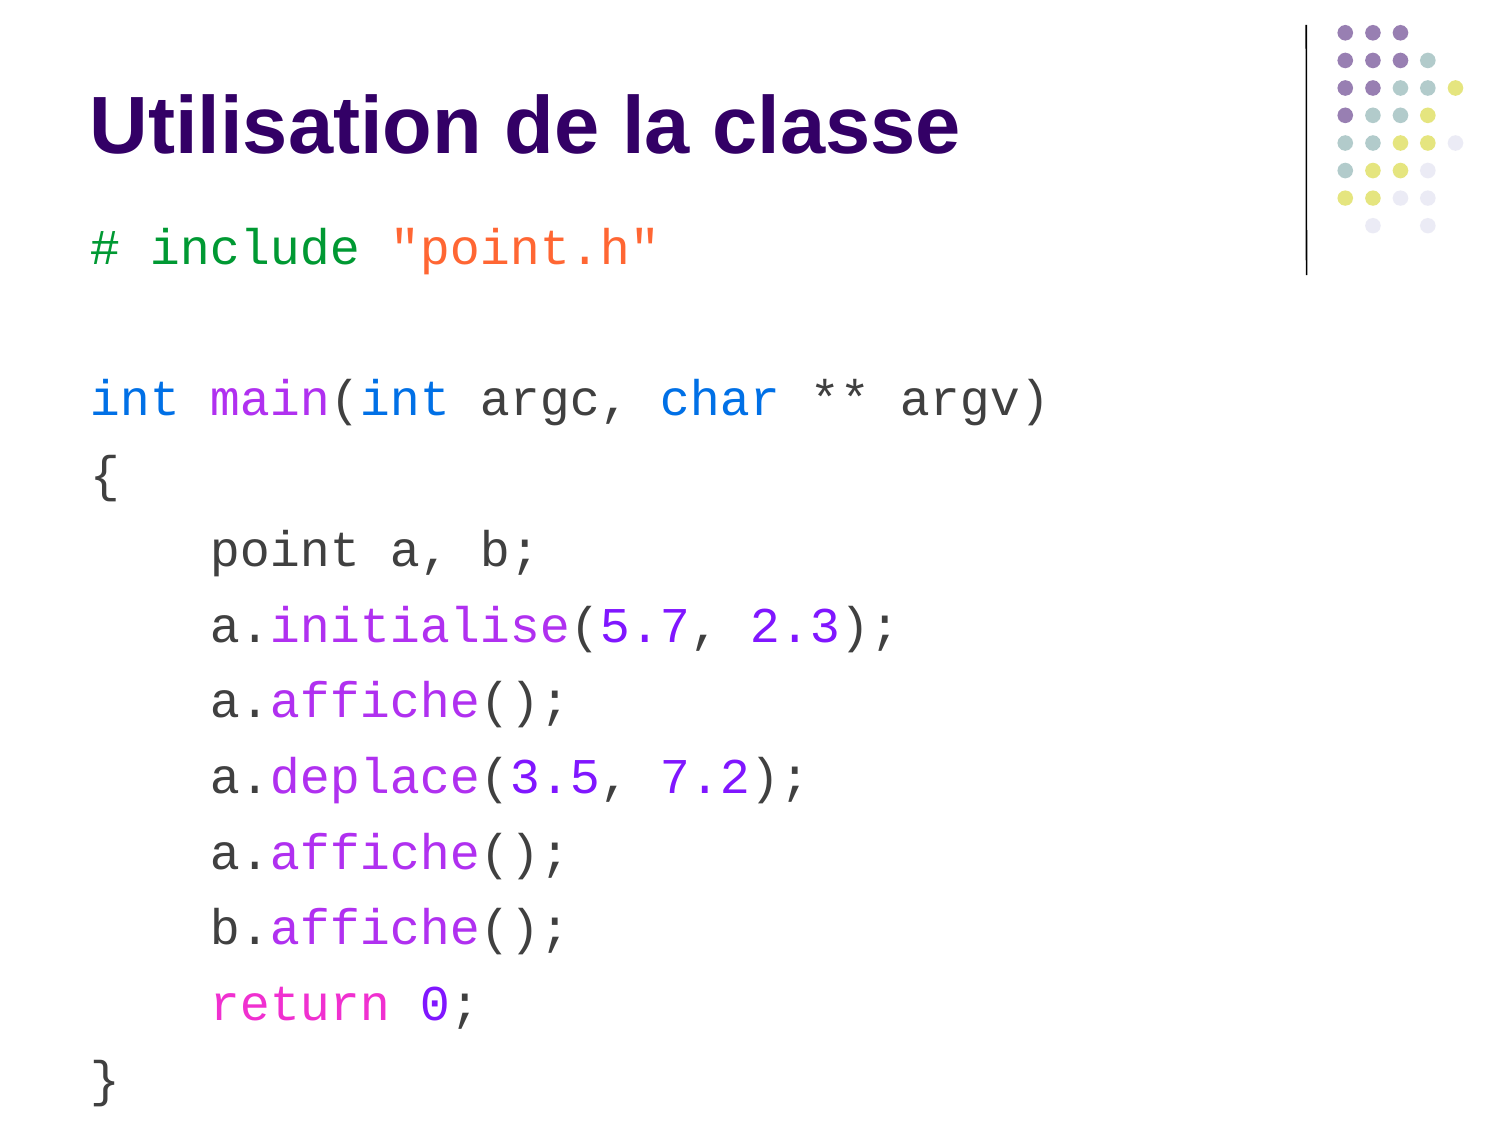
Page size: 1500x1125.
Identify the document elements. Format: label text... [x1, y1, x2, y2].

title Utilisation de la classe [75, 18, 1310, 178]
list # include "point.h" int main(int argc, char ** argv) { point a, b; a.initialise(5.7, 2.3); a.affiche(); a.deplace(3.5, 7.2); a.affiche(); b.affiche(); return 0; } [74, 206, 1423, 1114]
